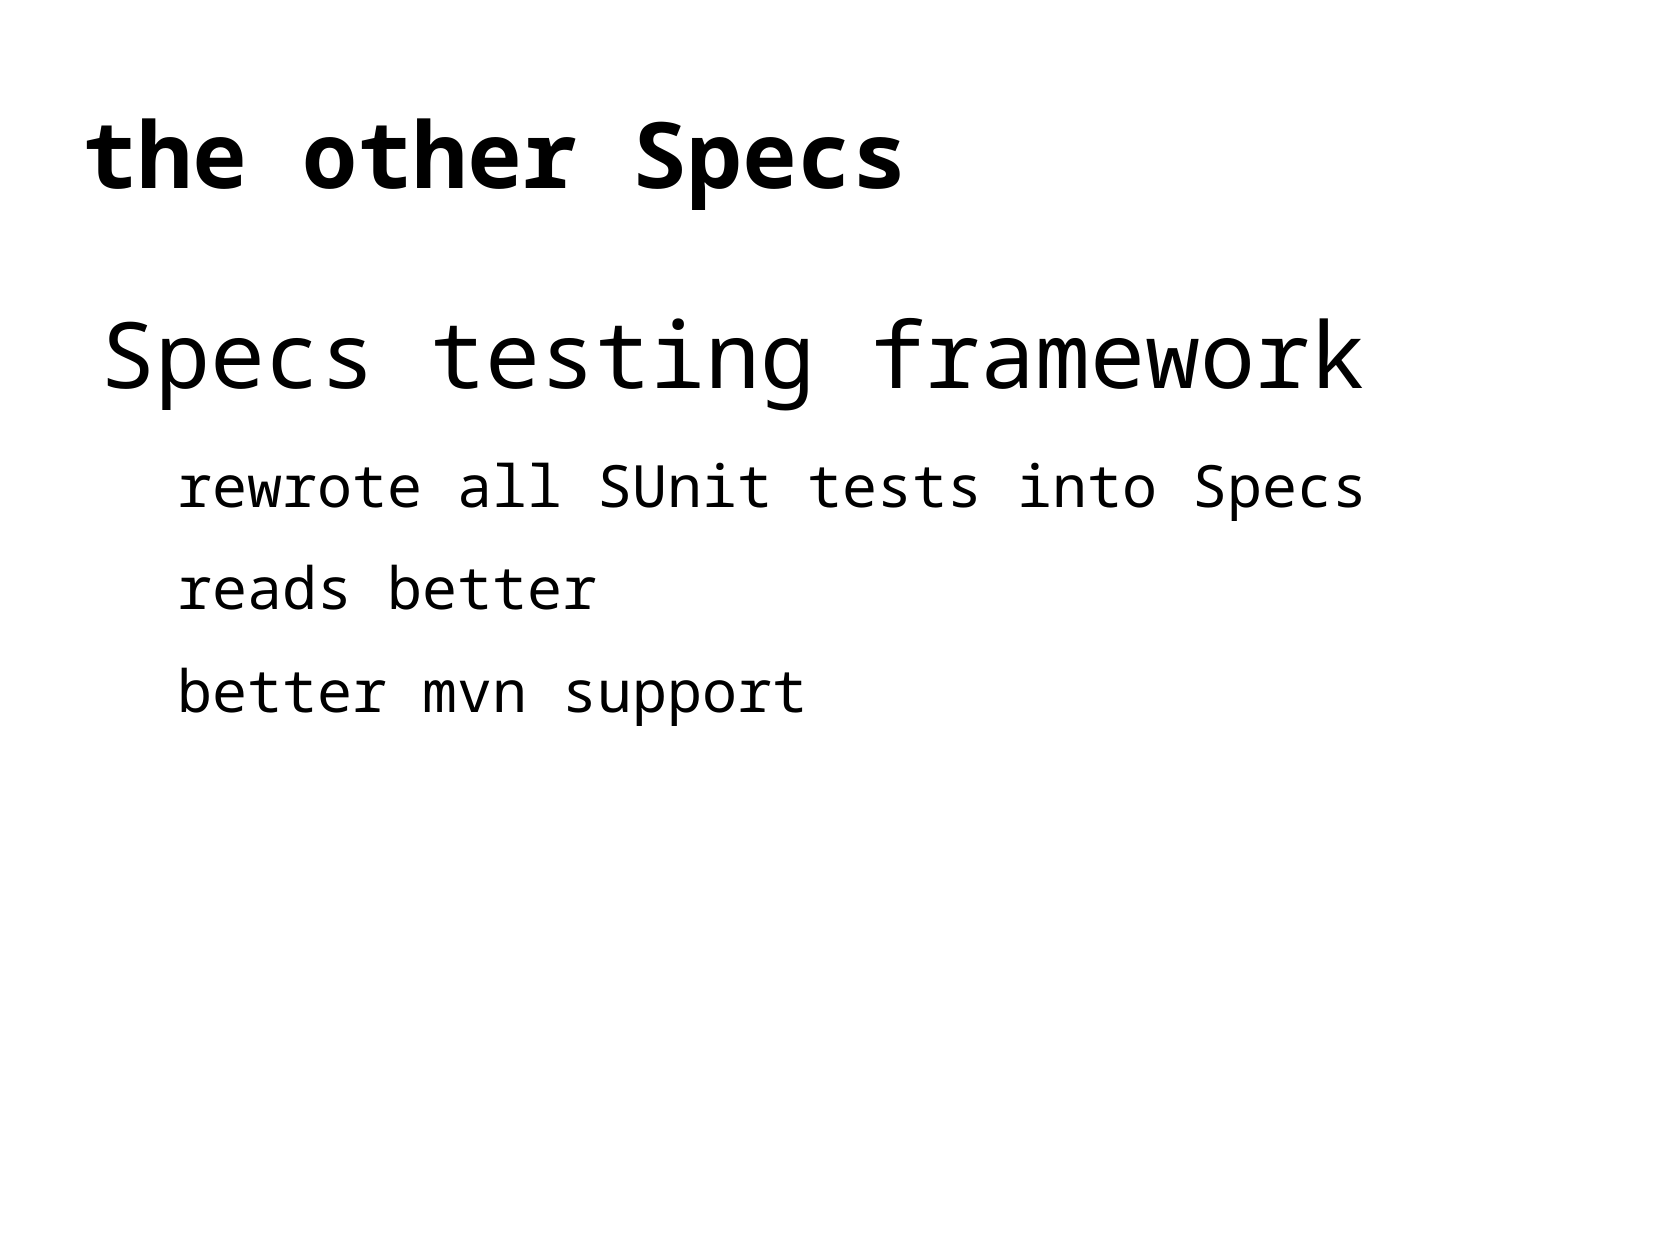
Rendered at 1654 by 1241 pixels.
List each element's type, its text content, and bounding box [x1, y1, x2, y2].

list Specs testing framework rewrote all SUnit tests into Specs reads better better mvn support [82, 290, 1571, 1094]
title the other Specs [82, 56, 1571, 250]
